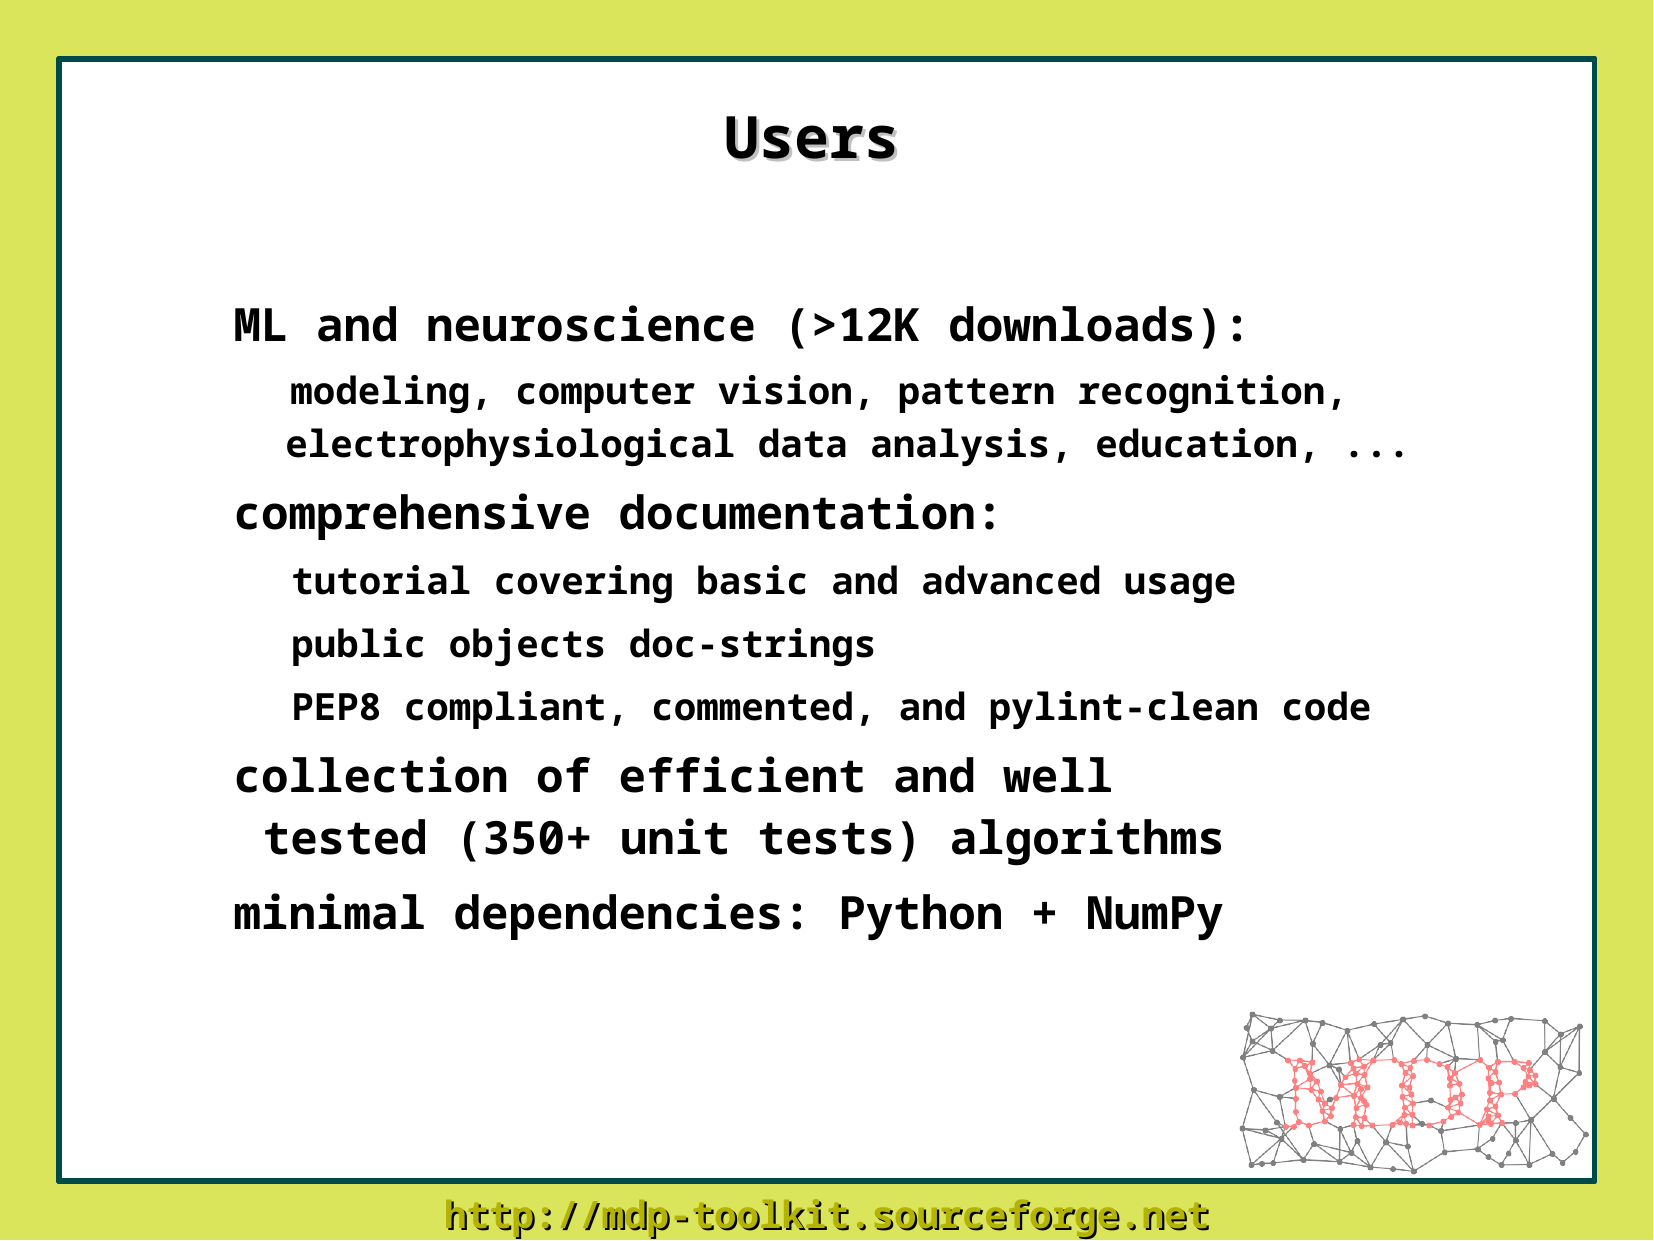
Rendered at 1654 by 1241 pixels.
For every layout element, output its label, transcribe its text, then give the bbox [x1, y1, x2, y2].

text_box [59, 59, 1595, 1182]
text_box Users [88, 88, 1536, 173]
text_box ML and neuroscience (>12K downloads): modeling, computer vision, pattern recognition, electrophysiological data analysis, education, ... comprehensive documentation: tutorial covering basic and advanced usage public objects doc-strings PEP8 compliant, commented, and pylint-clean code collection of efficient and well tested (350+ unit tests) algorithms minimal dependencies: Python + NumPy [228, 285, 1436, 877]
